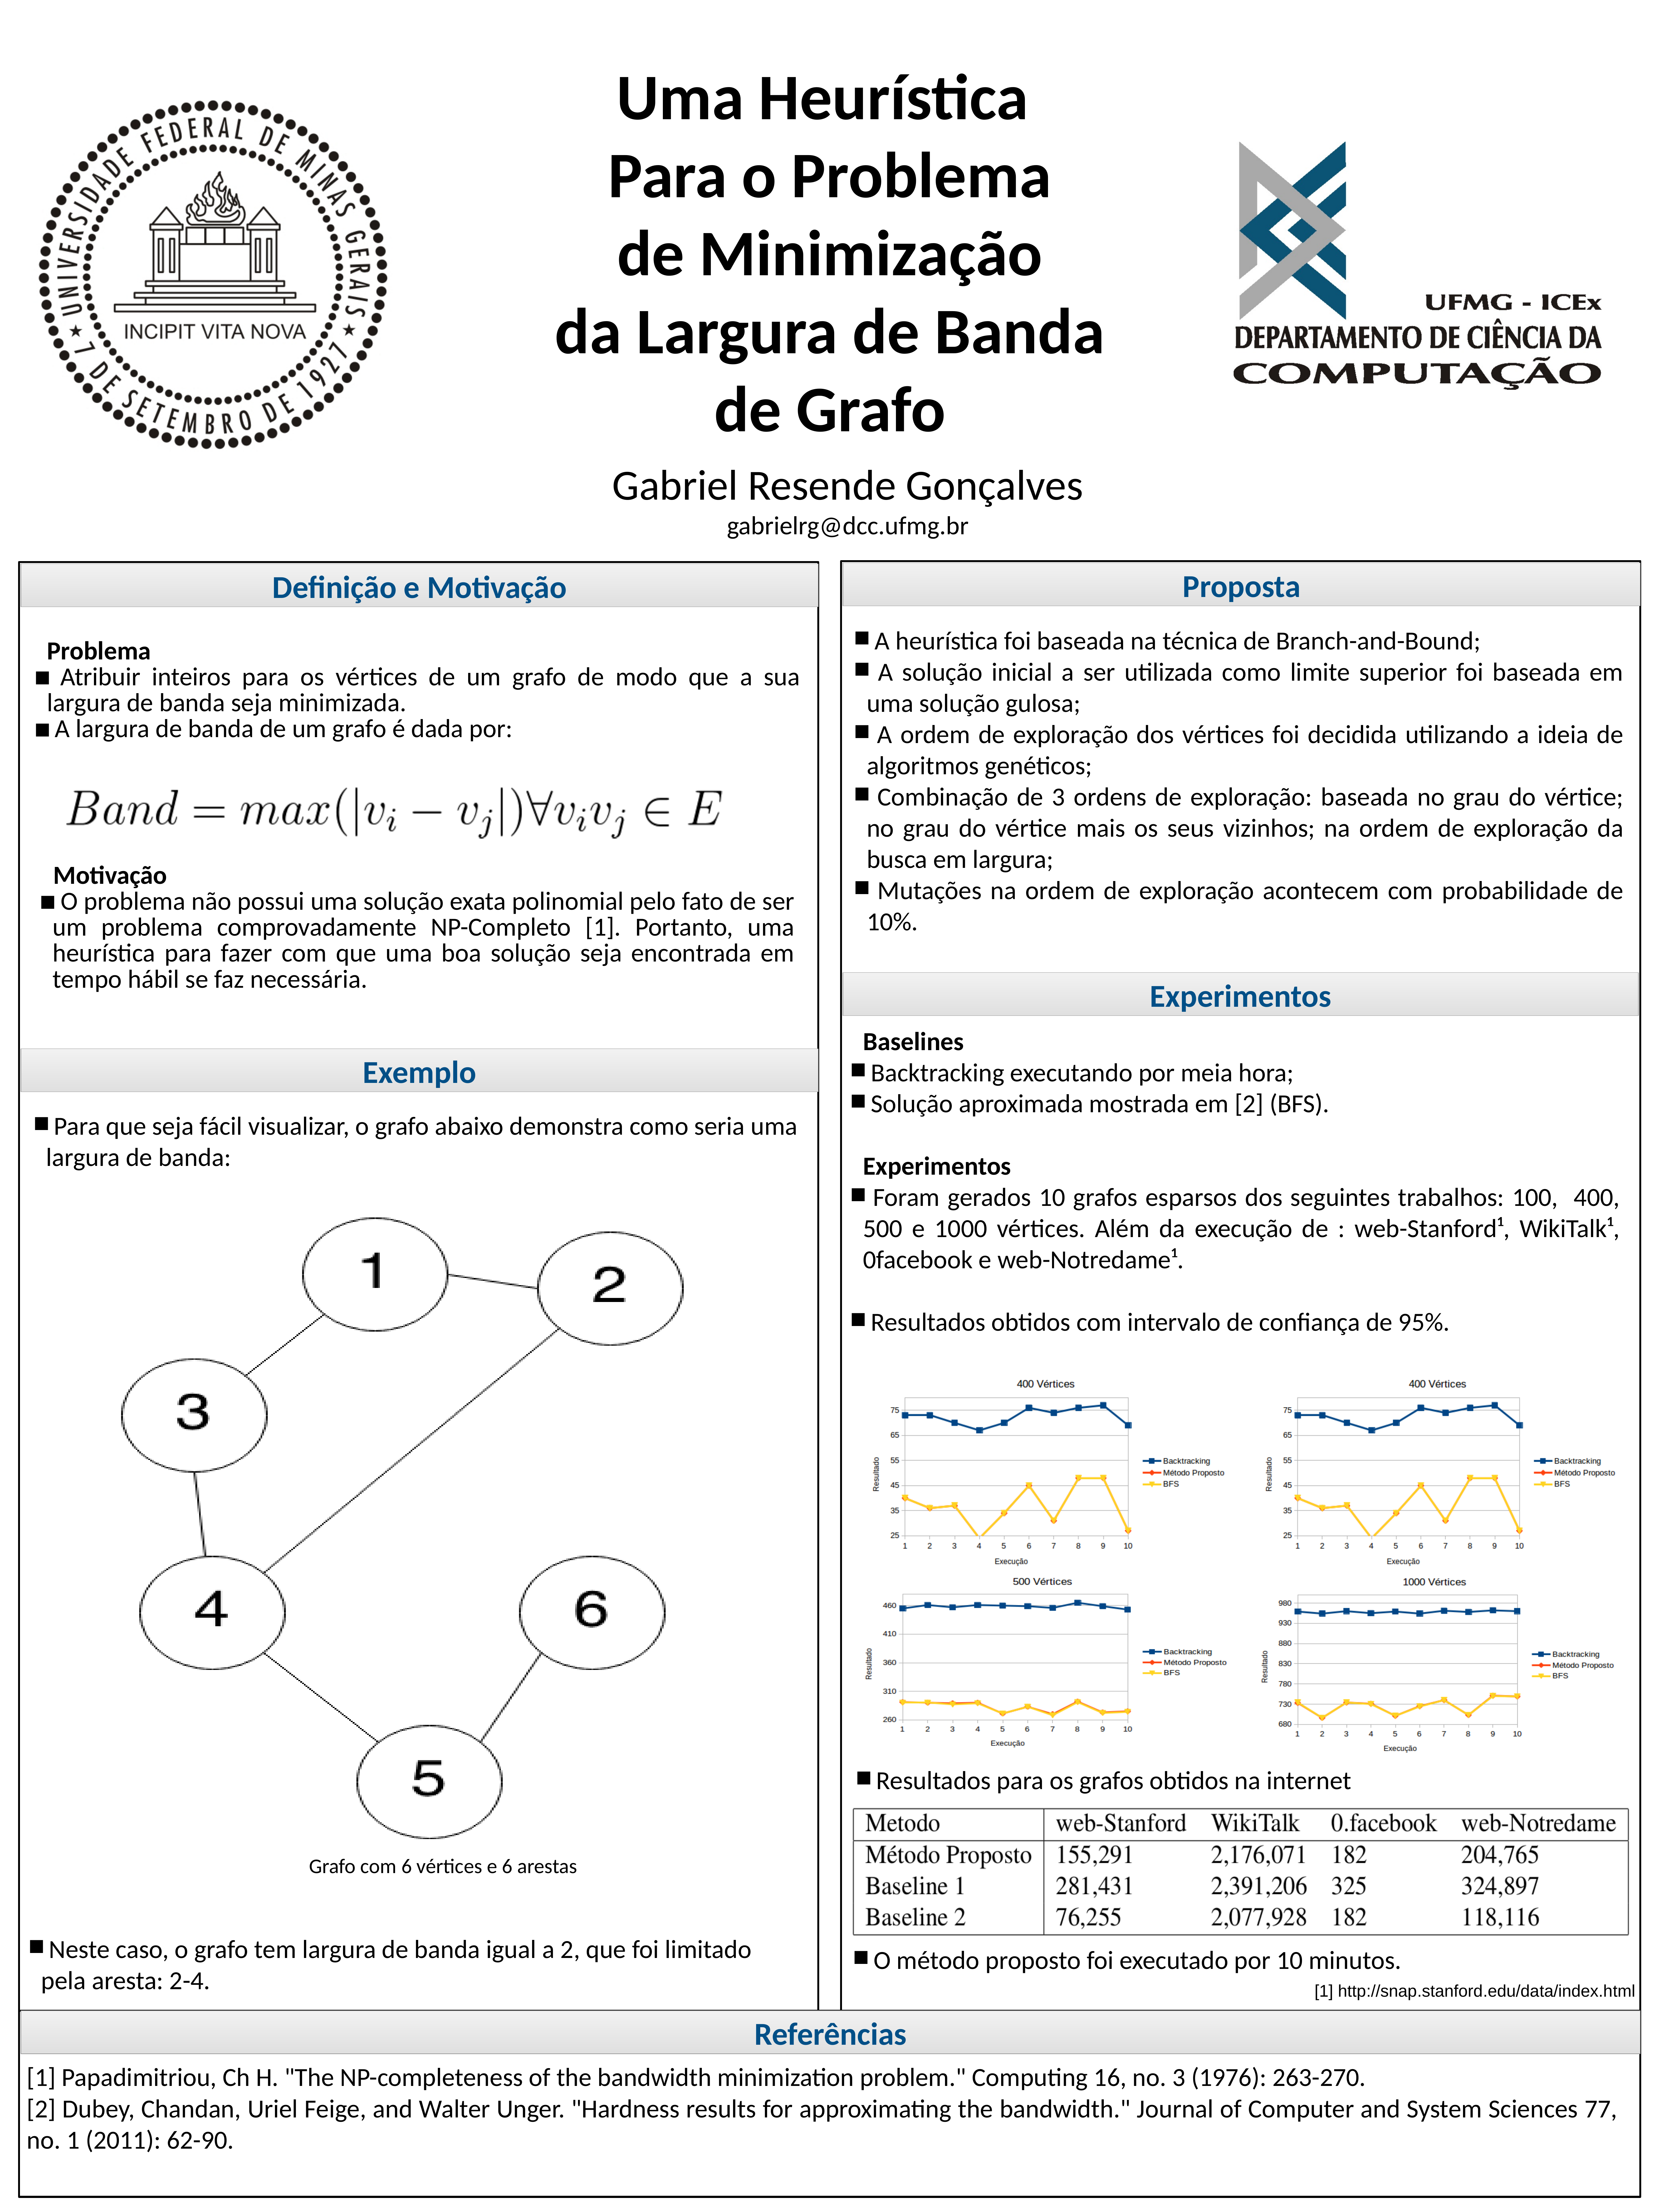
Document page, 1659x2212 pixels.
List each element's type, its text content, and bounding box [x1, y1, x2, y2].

text_box Proposta [843, 563, 1641, 606]
text_box Grafo com 6 vértices e 6 arestas [208, 1850, 679, 1884]
picture [120, 1216, 686, 1845]
text_box Exemplo [21, 1049, 818, 1092]
text_box Referências [21, 2010, 1640, 2054]
text_box Neste caso, o grafo tem largura de banda igual a 2, que foi limitado pela aresta: 2-4. [25, 1930, 800, 2007]
picture [851, 1367, 1235, 1758]
text_box [1] http://snap.stanford.edu/data/index.html [839, 1977, 1641, 2001]
text_box Resultados para os grafos obtidos na internet [853, 1761, 1624, 1801]
text_box Experimentos [843, 972, 850, 1016]
text_box Baselines Backtracking executando por meia hora; Solução aproximada mostrada em [2] (BFS). Experimentos Foram gerados 10 grafos esparsos dos seguintes trabalhos: 100, 400, 500 e 1000 vértices. Além da execução de : web-Stanford¹, WikiTalk¹, 0facebook e web-Notredame¹. Resultados obtidos com intervalo de confiança de 95%. [847, 1021, 1626, 1410]
picture [31, 100, 397, 461]
text_box [19, 2010, 1640, 2197]
text_box Motivação O problema não possui uma solução exata polinomial pelo fato de ser um problema comprovadamente NP-Completo [1]. Portanto, uma heurística para fazer com que uma boa solução seja encontrada em tempo hábil se faz necessária. [37, 862, 800, 1049]
text_box Uma Heurística Para o Problema de Minimização da Largura de Banda de Grafo [500, 48, 1160, 450]
text_box Problema Atribuir inteiros para os vértices de um grafo de modo que a sua largura de banda seja minimizada. A largura de banda de um grafo é dada por: [31, 638, 805, 769]
picture [1234, 142, 1602, 390]
text_box Gabriel Resende Gonçalves gabrielrg@dcc.ufmg.br [529, 457, 1167, 540]
picture [848, 1804, 1633, 1941]
text_box A heurística foi baseada na técnica de Branch-and-Bound; A solução inicial a ser utilizada como limite superior foi baseada em uma solução gulosa; A ordem de exploração dos vértices foi decidida utilizando a ideia de algoritmos genéticos; Combinação de 3 ordens de exploração: baseada no grau do vértice; no grau do vértice mais os seus vizinhos; na ordem de exploração da busca em largura; Mutações na ordem de exploração acontecem com probabilidade de 10%. [850, 621, 1629, 1048]
text_box Definição e Motivação [21, 564, 818, 607]
picture [66, 787, 722, 839]
text_box Experimentos [1629, 972, 1639, 1016]
text_box O método proposto foi executado por 10 minutos. [850, 1940, 1633, 1976]
picture [1248, 1367, 1622, 1764]
text_box Para que seja fácil visualizar, o grafo abaixo demonstra como seria uma largura de banda: [30, 1106, 809, 1194]
text_box [1] Papadimitriou, Ch H. "The NP-completeness of the bandwidth minimization problem." Computing 16, no. 3 (1976): 263-270. [2] Dubey, Chandan, Uriel Feige, and Walter Unger. "Hardness results for approximating the bandwidth." Journal of Computer and System Sciences 77, no. 1 (2011): 62-90. [22, 2058, 1624, 2162]
